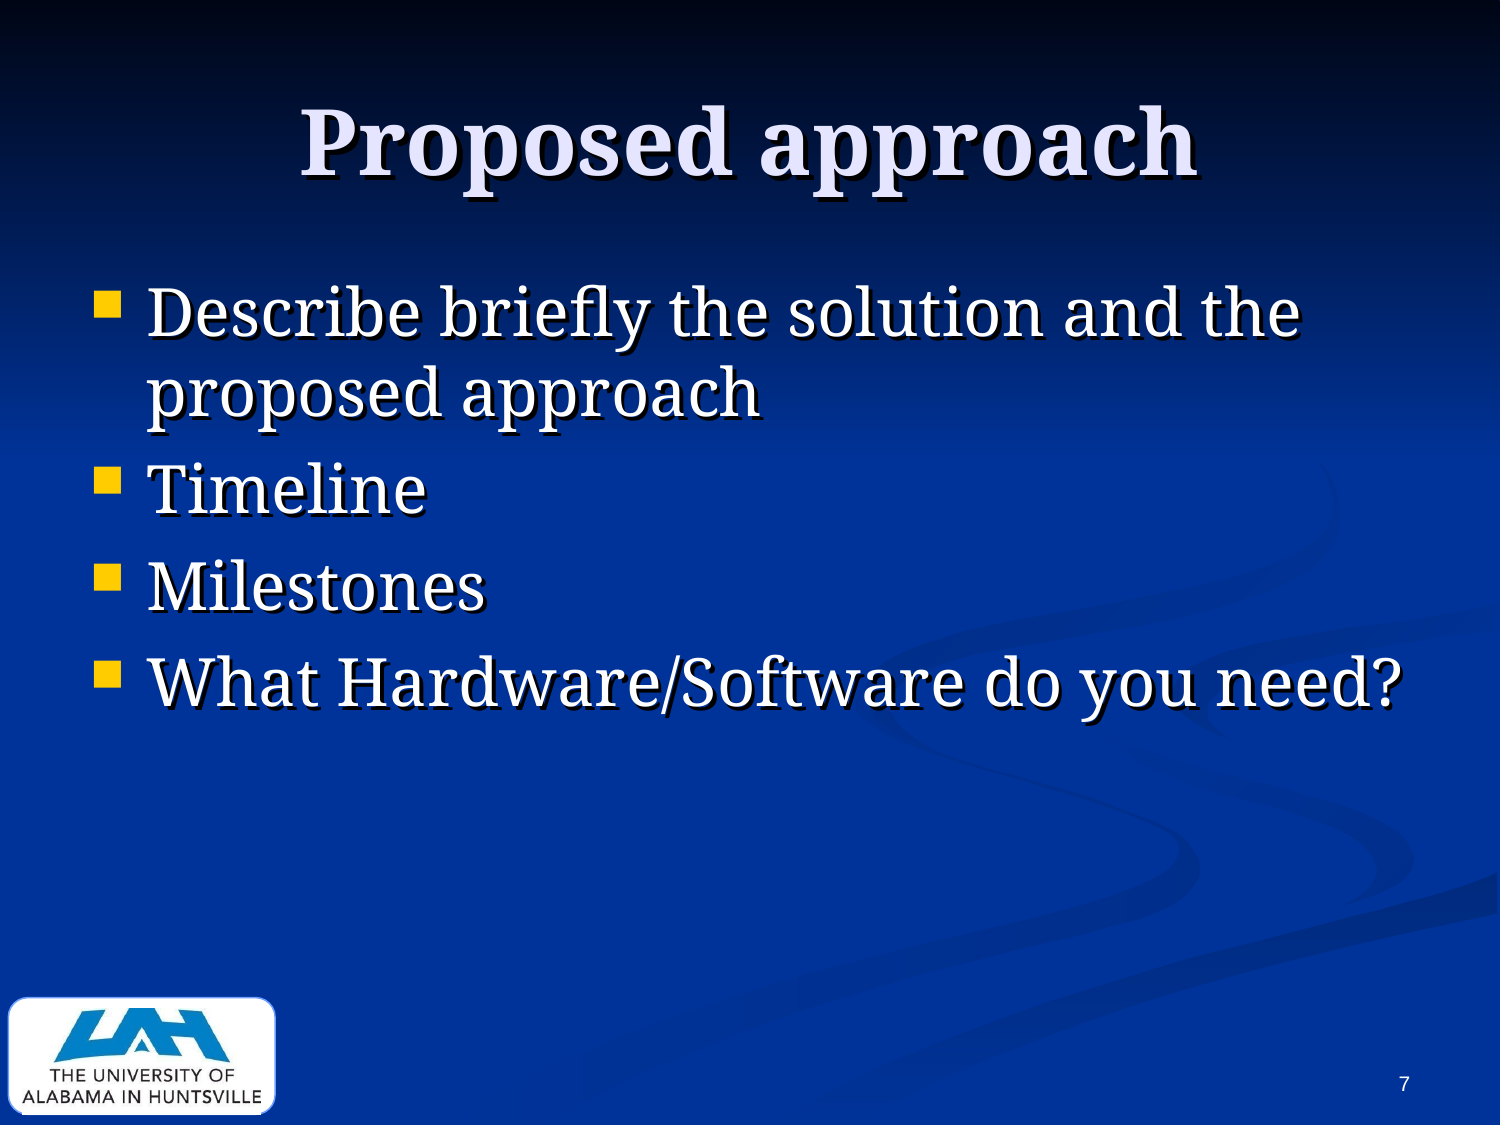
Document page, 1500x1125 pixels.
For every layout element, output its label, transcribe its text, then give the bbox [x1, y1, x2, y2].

text_box <number> [1324, 1062, 1426, 1104]
list Describe briefly the solution and the proposed approach Timeline Milestones What Hardware/Software do you need? [75, 262, 1426, 1050]
title Proposed approach [75, 45, 1426, 233]
picture [22, 1008, 261, 1115]
